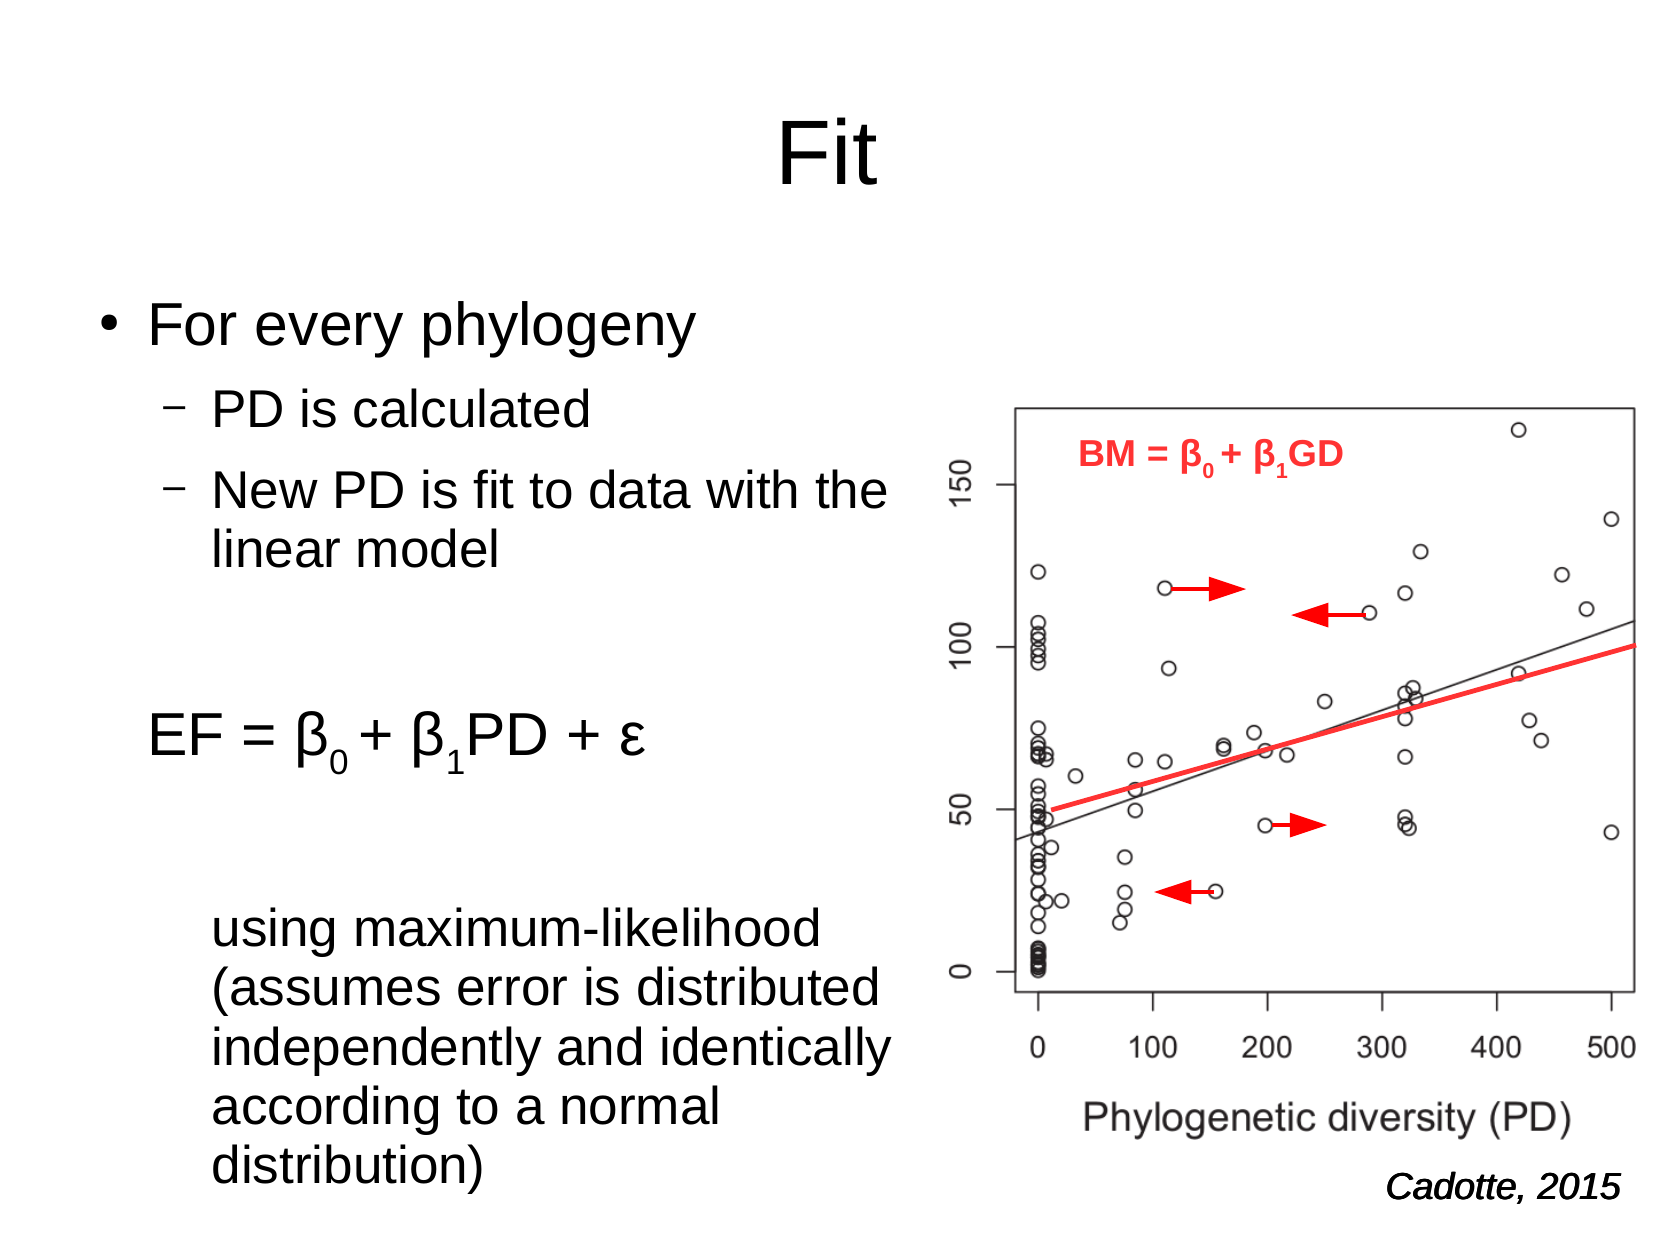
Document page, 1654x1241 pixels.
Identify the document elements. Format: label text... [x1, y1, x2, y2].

text_box BM = 43.08 + 0.12 GD [1029, 420, 1486, 496]
title Fit [82, 49, 1571, 257]
list For every phylogeny PD is calculated New PD is fit to data with the linear model EF = β0 + β1PD + ε using maximum-likelihood (assumes error is distributed independently and identically according to a normal distribution) [82, 290, 901, 1201]
picture [948, 407, 1636, 1141]
text_box BM = β0 + β1GD [1027, 421, 1471, 496]
text_box Cadotte, 2015 [1371, 1158, 1637, 1216]
